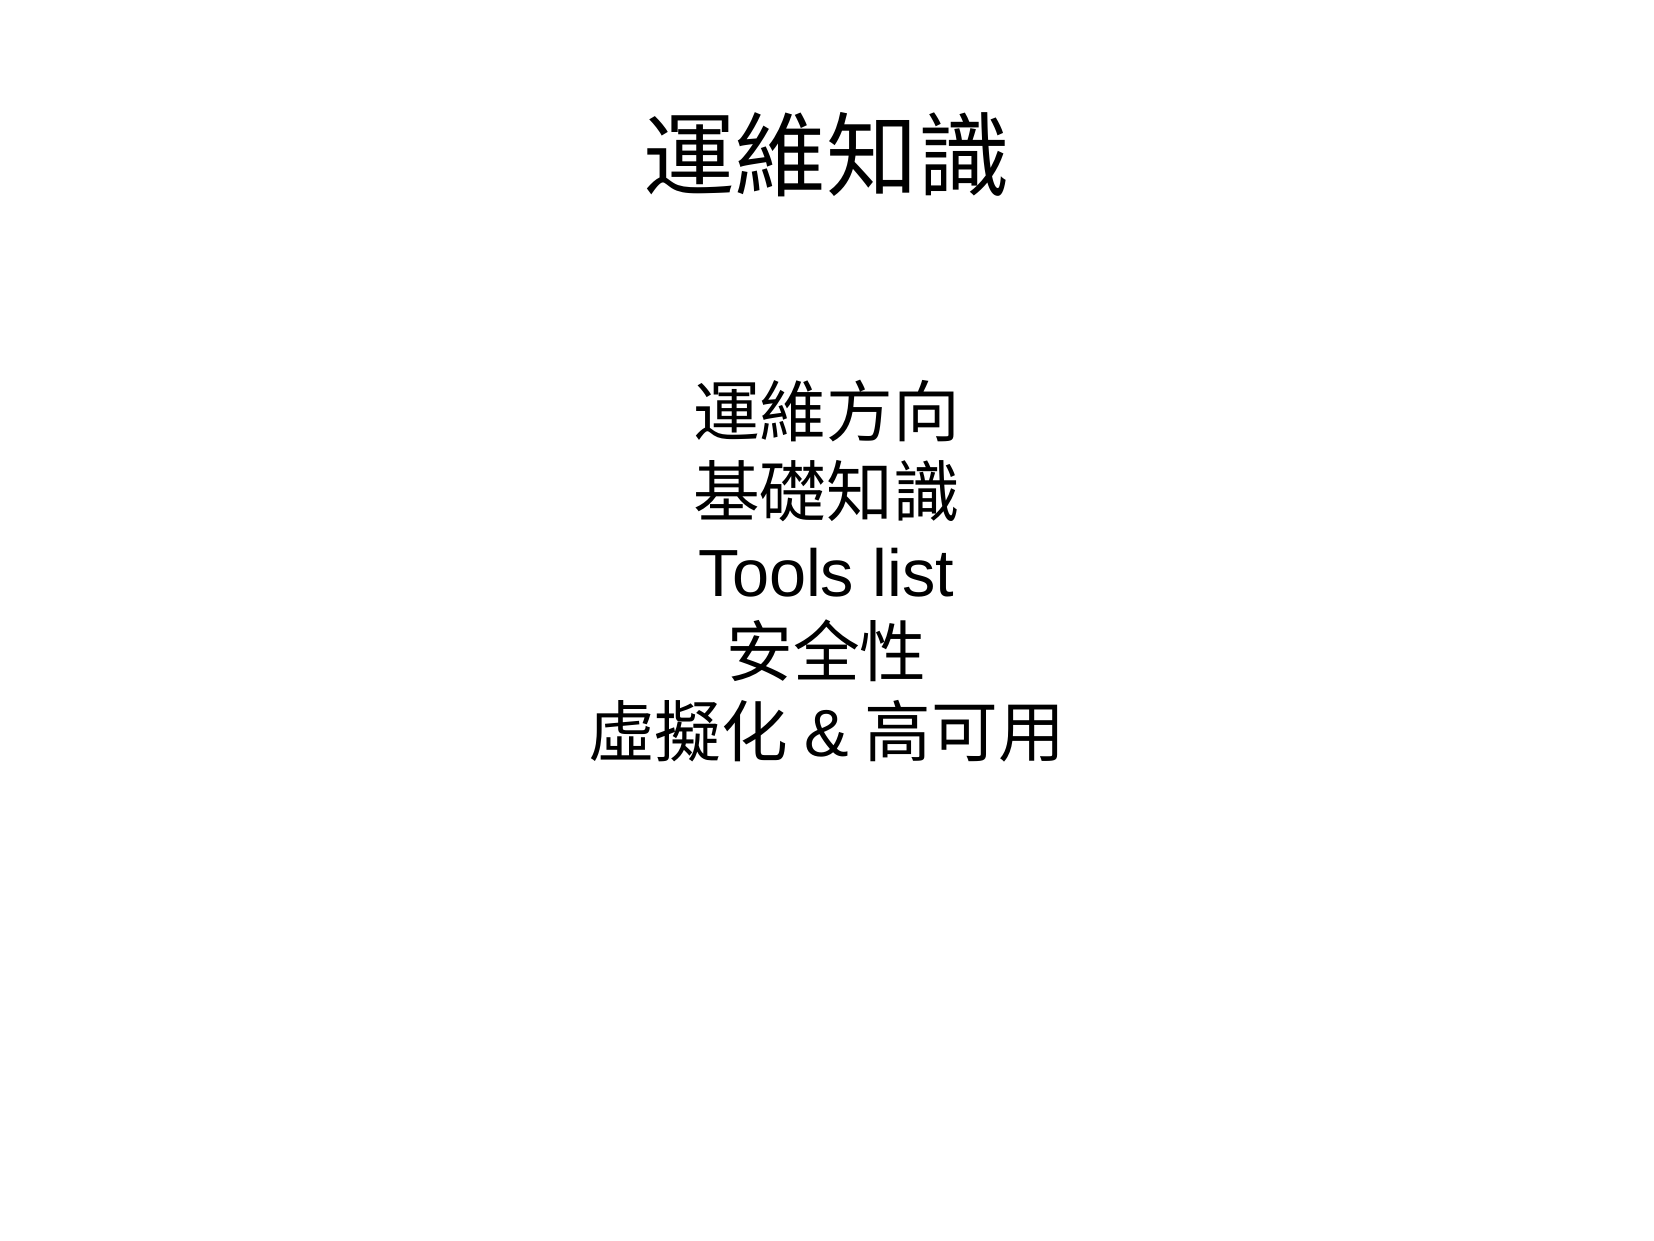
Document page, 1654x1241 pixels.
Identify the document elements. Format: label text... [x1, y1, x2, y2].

text_box 運維知識 [82, 49, 1571, 257]
text_box 運維方向 基礎知識 Tools list 安全性 虛擬化&高可用 [82, 290, 1571, 1010]
